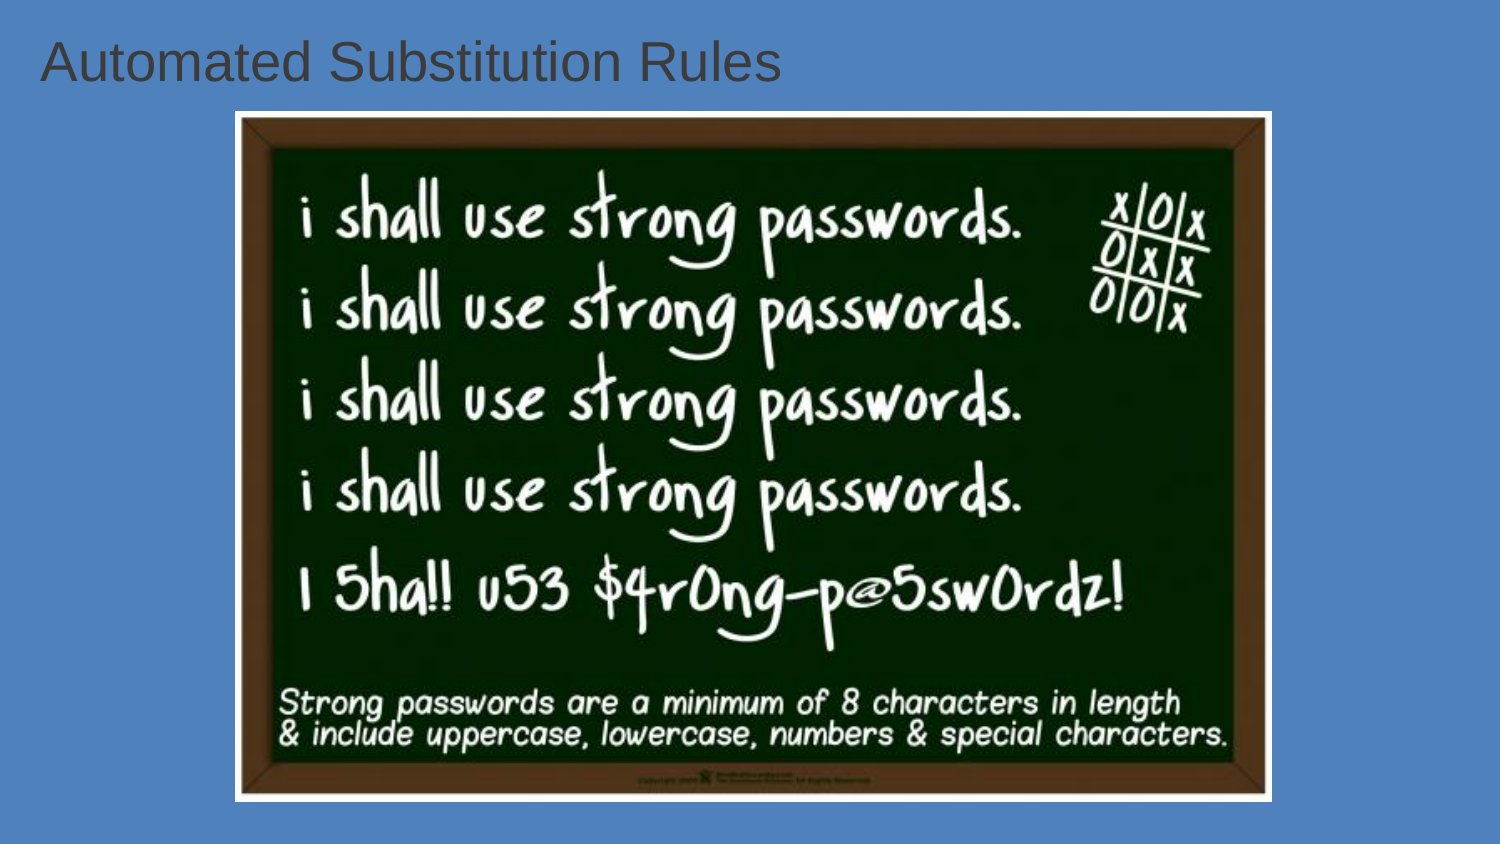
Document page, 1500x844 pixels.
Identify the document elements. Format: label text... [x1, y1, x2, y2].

title Automated Substitution Rules [33, 21, 1500, 97]
picture [33, 111, 1474, 802]
